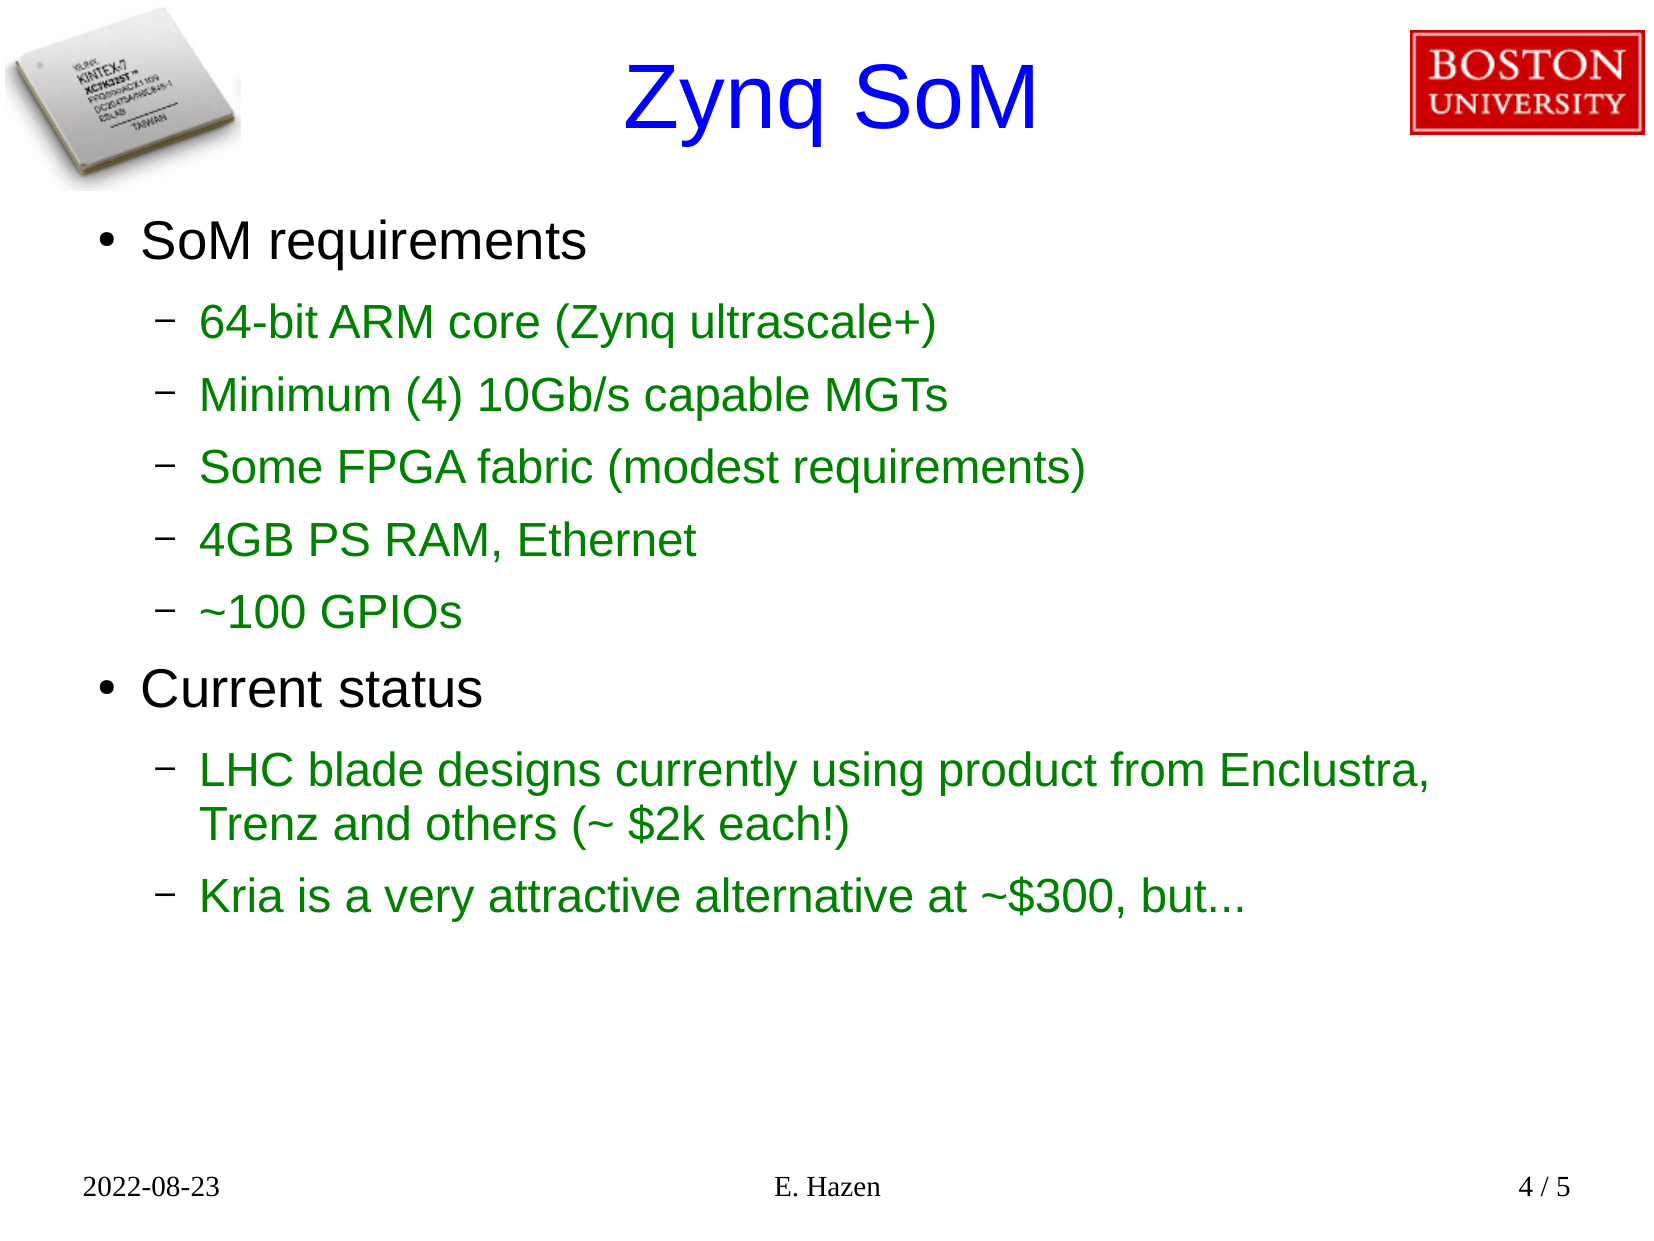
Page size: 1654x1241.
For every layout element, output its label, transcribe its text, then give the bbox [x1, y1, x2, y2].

title Zynq SoM [285, 31, 1381, 163]
picture [1410, 30, 1645, 135]
picture [5, 0, 241, 191]
list SoM requirements 64-bit ARM core (Zynq ultrascale+) Minimum (4) 10Gb/s capable MGTs Some FPGA fabric (modest requirements) 4GB PS RAM, Ethernet ~100 GPIOs Current status LHC blade designs currently using product from Enclustra, Trenz and others (~ $2k each!) Kria is a very attractive alternative at ~$300, but... [82, 210, 1538, 930]
